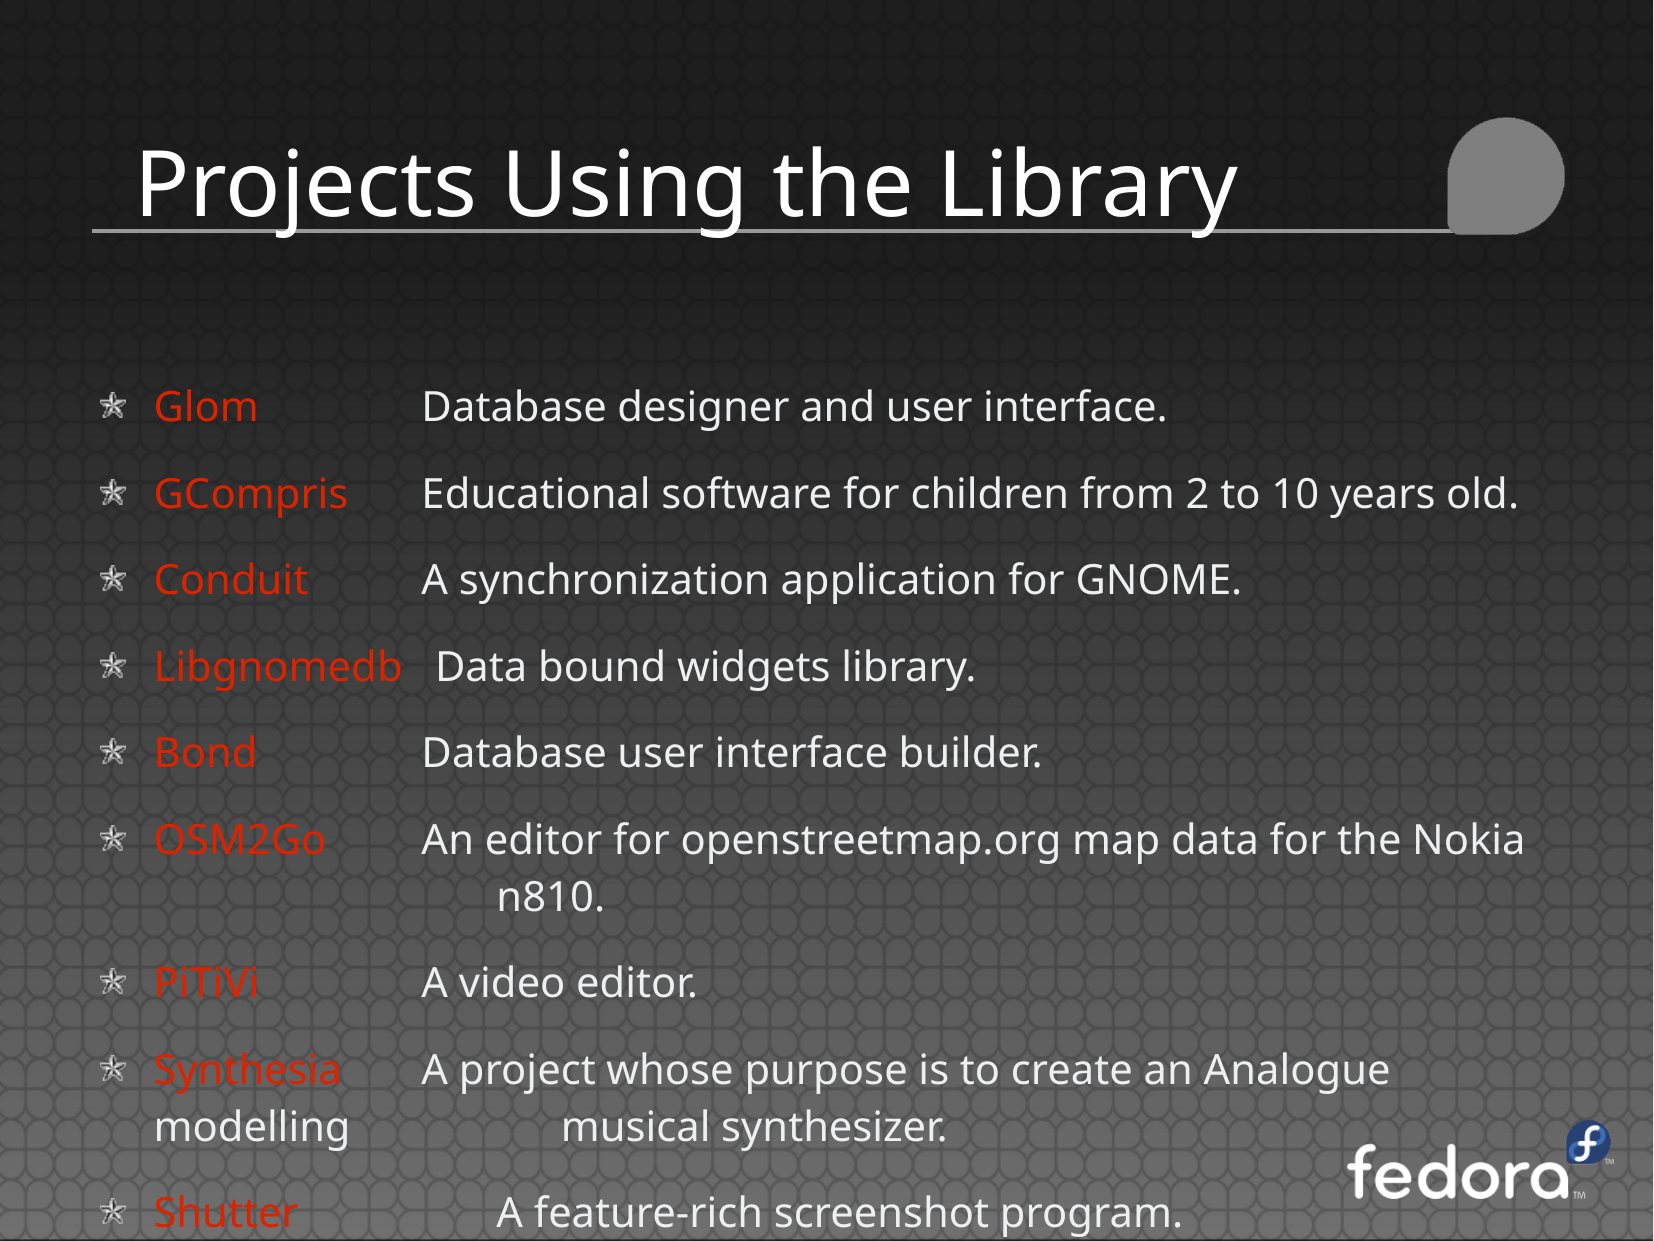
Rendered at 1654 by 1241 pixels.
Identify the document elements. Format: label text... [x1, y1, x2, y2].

title Projects Using the Library [86, 112, 1575, 249]
list Glom Database designer and user interface. GCompris Educational software for children from 2 to 10 years old. Conduit A synchronization application for GNOME. Libgnomedb Data bound widgets library. Bond Database user interface builder. OSM2Go An editor for openstreetmap.org map data for the Nokia n810. PiTiVi A video editor. Synthesia A project whose purpose is to create an Analogue modelling musical synthesizer. Shutter A feature-rich screenshot program. [82, 290, 1571, 1139]
picture [0, 0, 1654, 1241]
